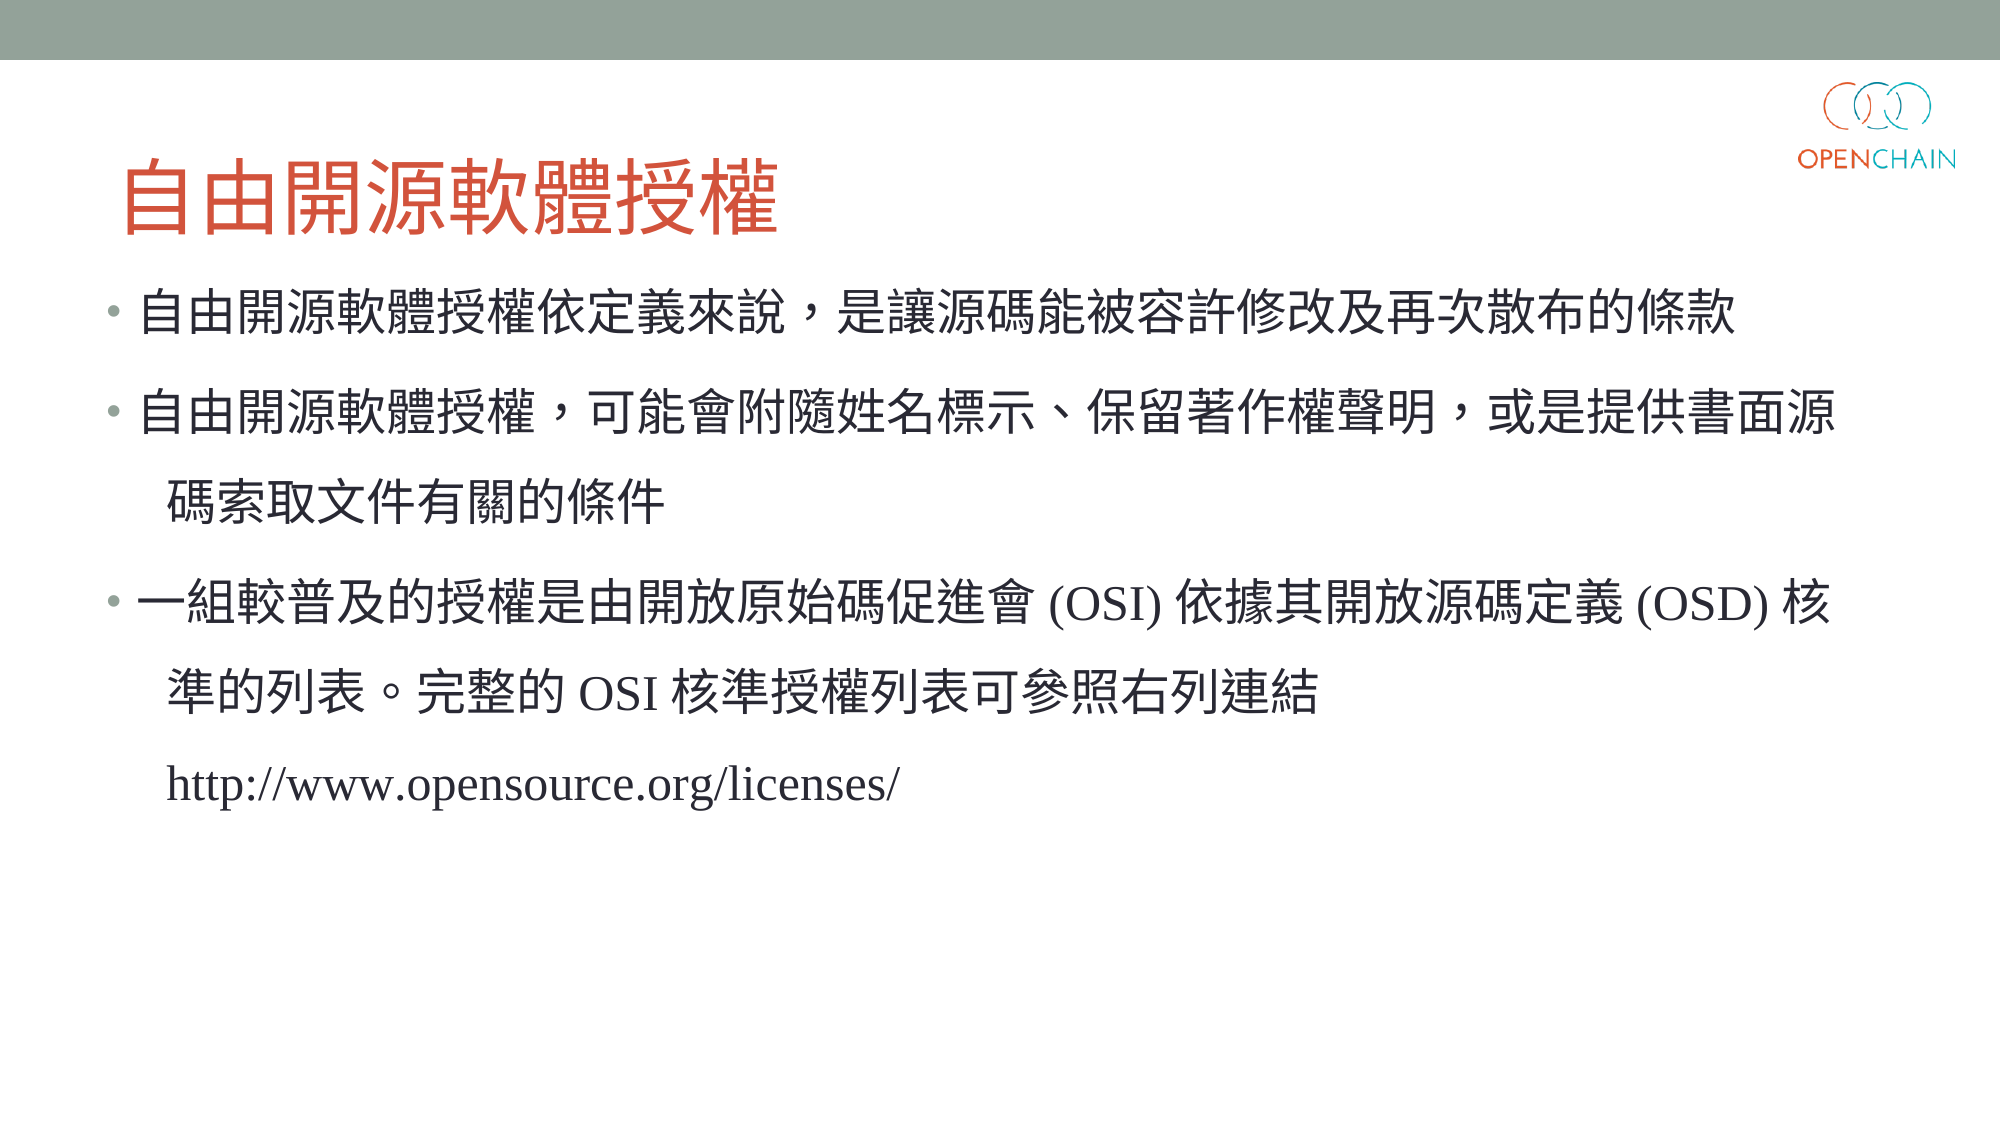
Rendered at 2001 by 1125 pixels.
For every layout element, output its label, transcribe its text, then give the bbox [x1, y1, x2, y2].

list 自由開源軟體授權依定義來說，是讓源碼能被容許修改及再次散布的條款 自由開源軟體授權，可能會附隨姓名標示、保留著作權聲明，或是提供書面源碼索取文件有關的條件 一組較普及的授權是由開放原始碼促進會(OSI)依據其開放源碼定義(OSD)核準的列表。完整的OSI核準授權列表可參照右列連結 http://www.opensource.org/licenses/ [91, 243, 1863, 1093]
title 自由開源軟體授權 [99, 87, 1900, 251]
